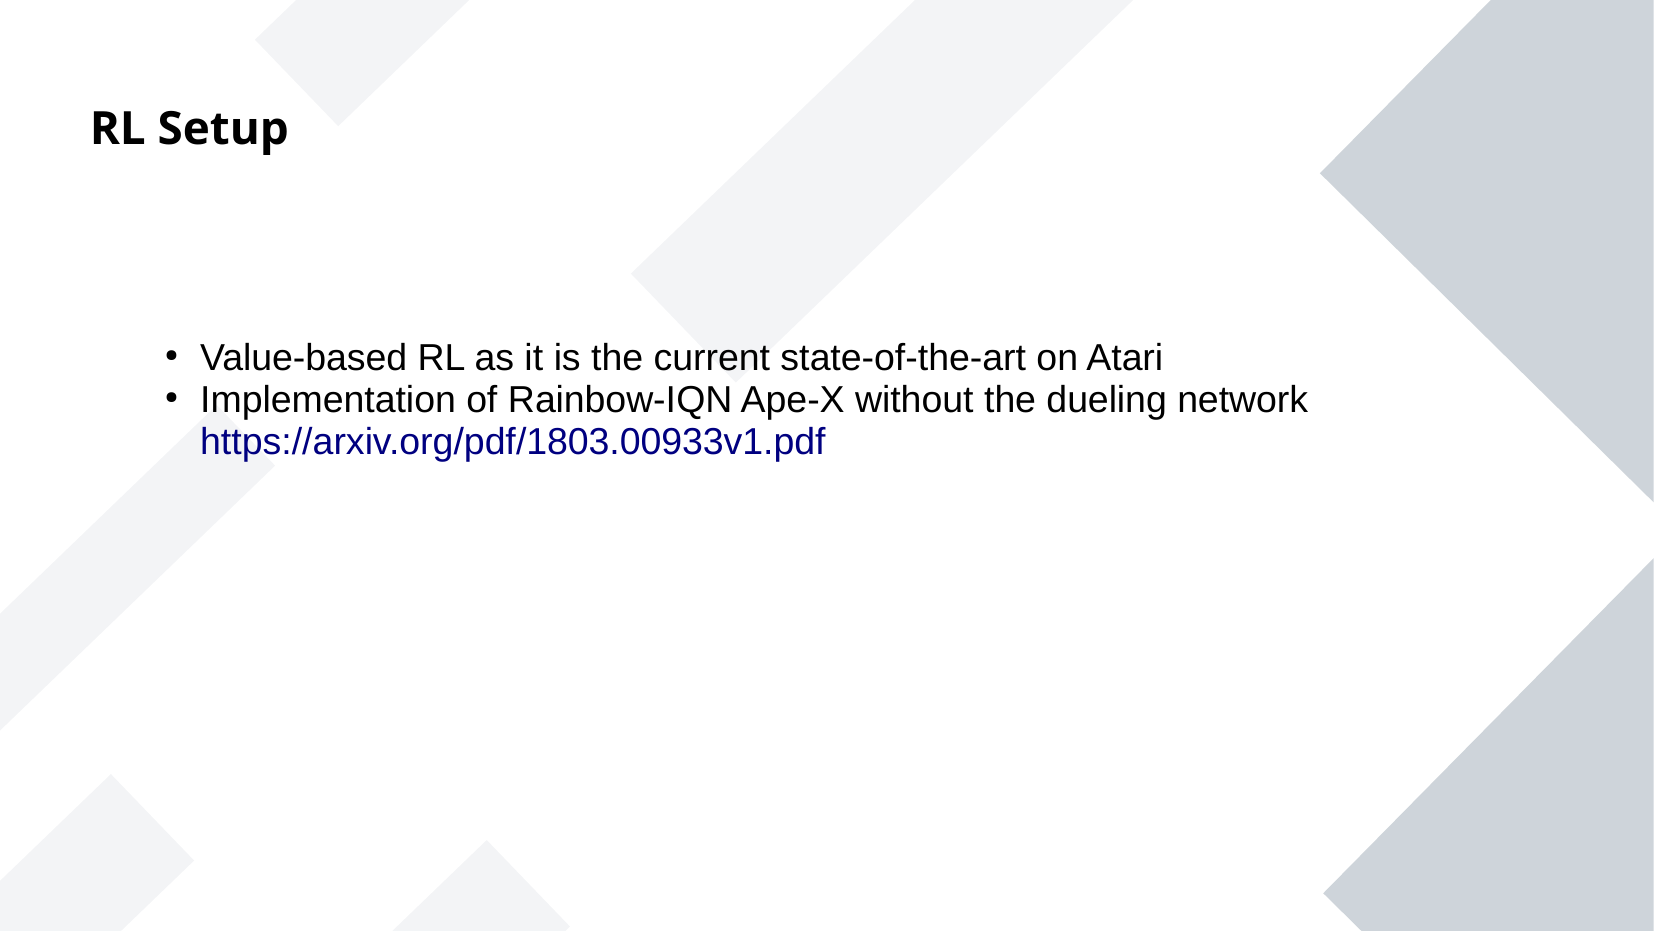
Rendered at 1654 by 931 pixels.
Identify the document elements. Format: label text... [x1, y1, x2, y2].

text_box RL Setup [75, 87, 1418, 263]
text_box Value-based RL as it is the current state-of-the-art on Atari Implementation of Rainbow-IQN Ape-X without the dueling network https://arxiv.org/pdf/1803.00933v1.pdf [150, 286, 1388, 596]
